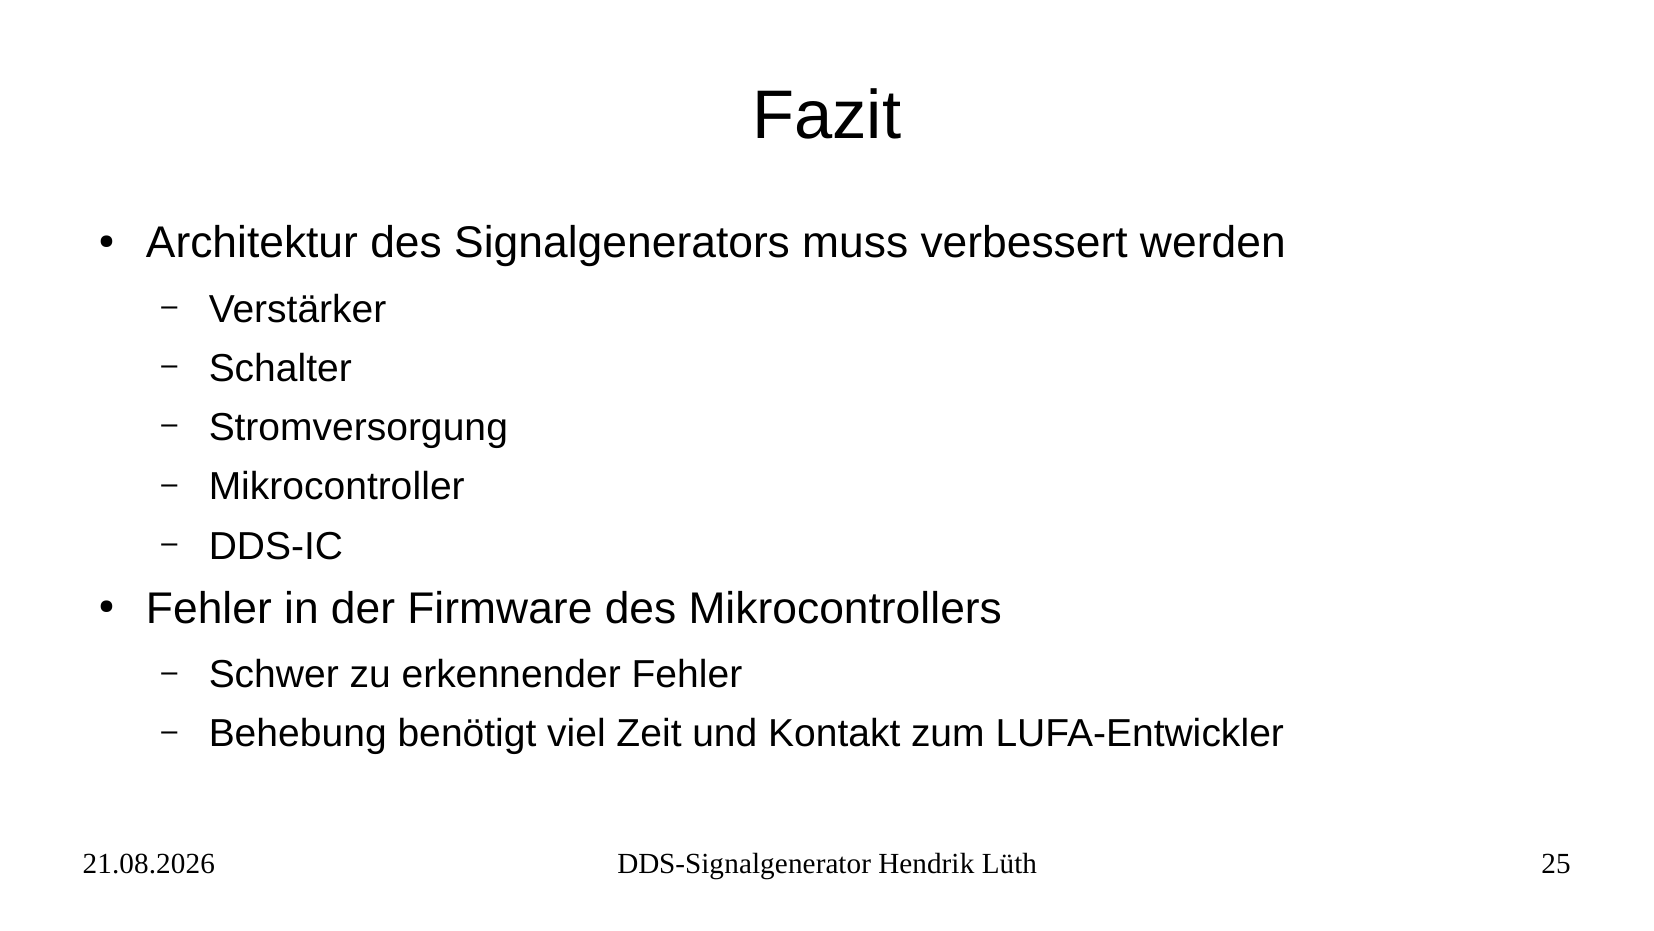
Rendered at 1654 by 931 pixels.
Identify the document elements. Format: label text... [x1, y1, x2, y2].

title Fazit [82, 36, 1571, 193]
list Architektur des Signalgenerators muss verbessert werden Verstärker Schalter Stromversorgung Mikrocontroller DDS-IC Fehler in der Firmware des Mikrocontrollers Schwer zu erkennender Fehler Behebung benötigt viel Zeit und Kontakt zum LUFA-Entwickler [82, 217, 1571, 757]
